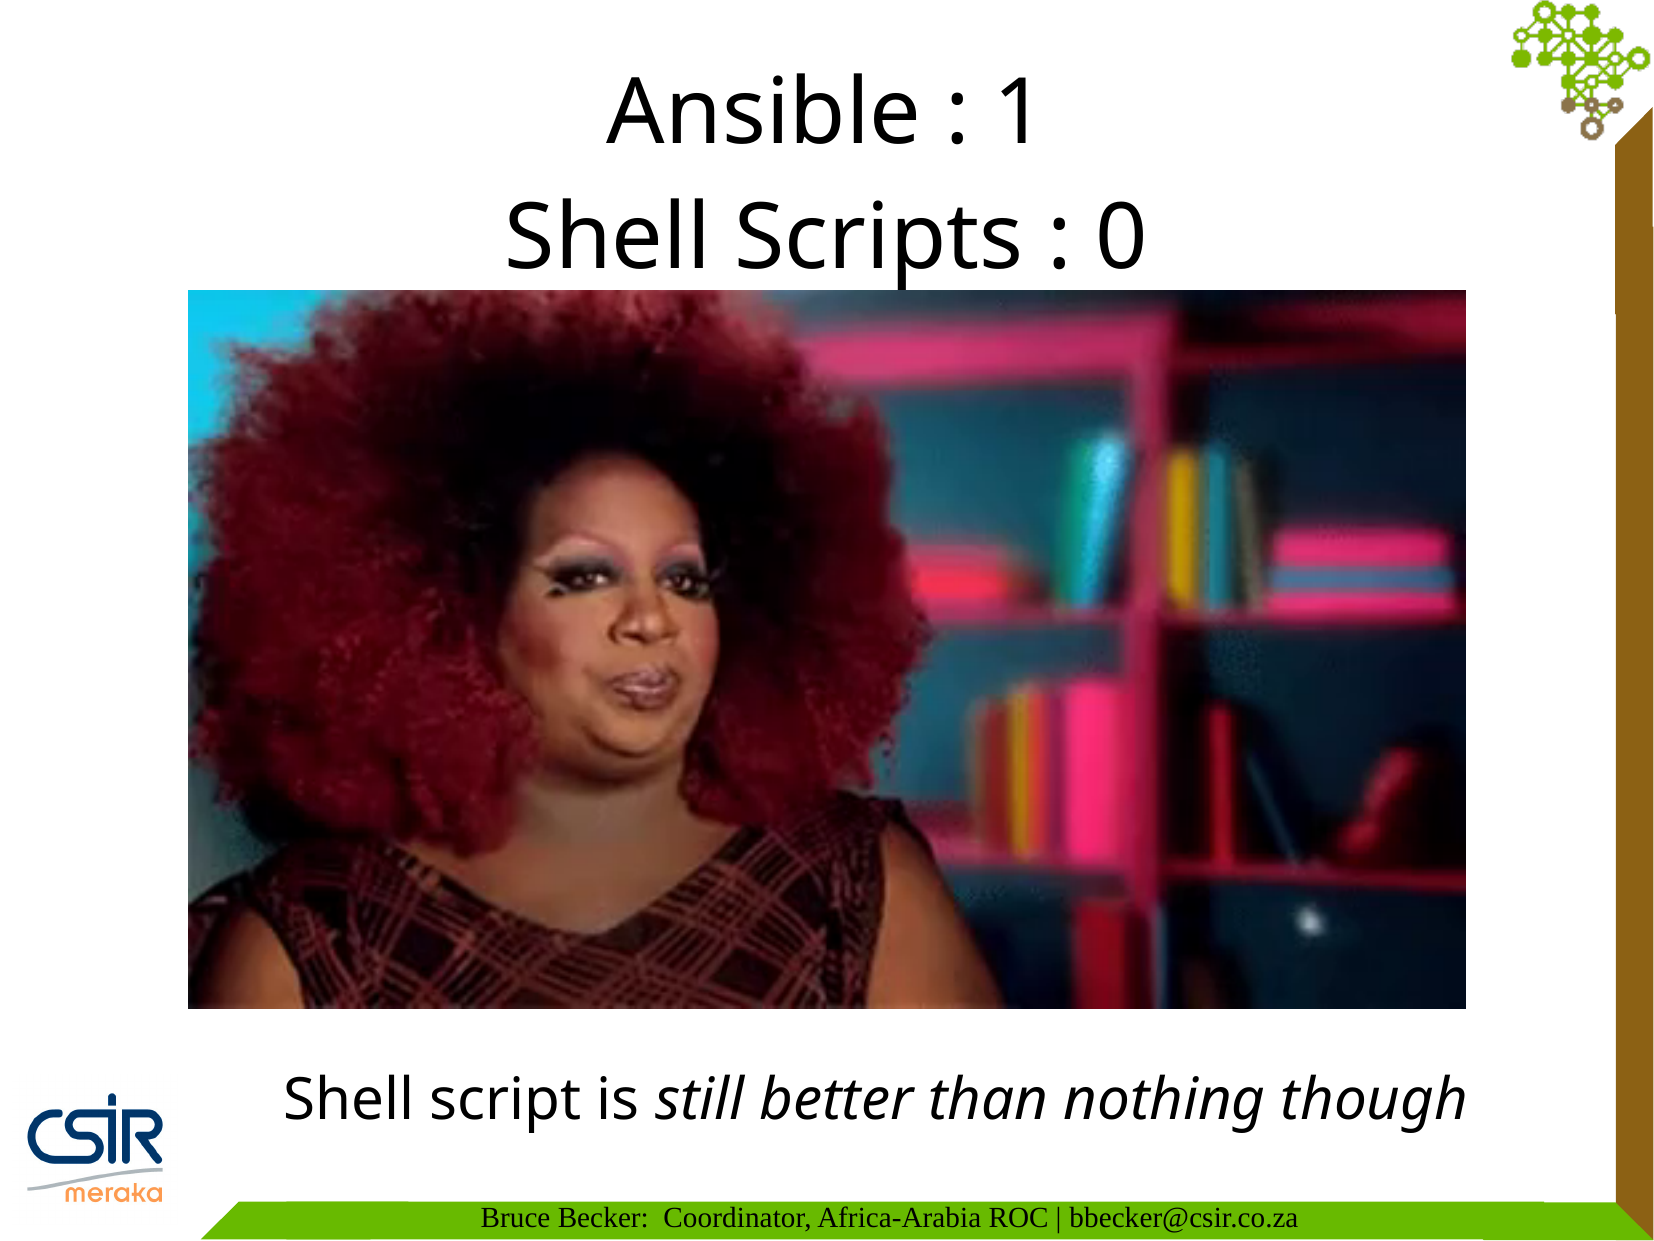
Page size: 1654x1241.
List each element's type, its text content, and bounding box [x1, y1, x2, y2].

picture [1503, 0, 1654, 144]
title Ansible : 1 Shell Scripts : 0 [82, 60, 1571, 282]
picture [12, 1074, 178, 1225]
text_box [187, 290, 1466, 1010]
text_box Shell script is still better than nothing though [269, 1050, 1395, 1135]
